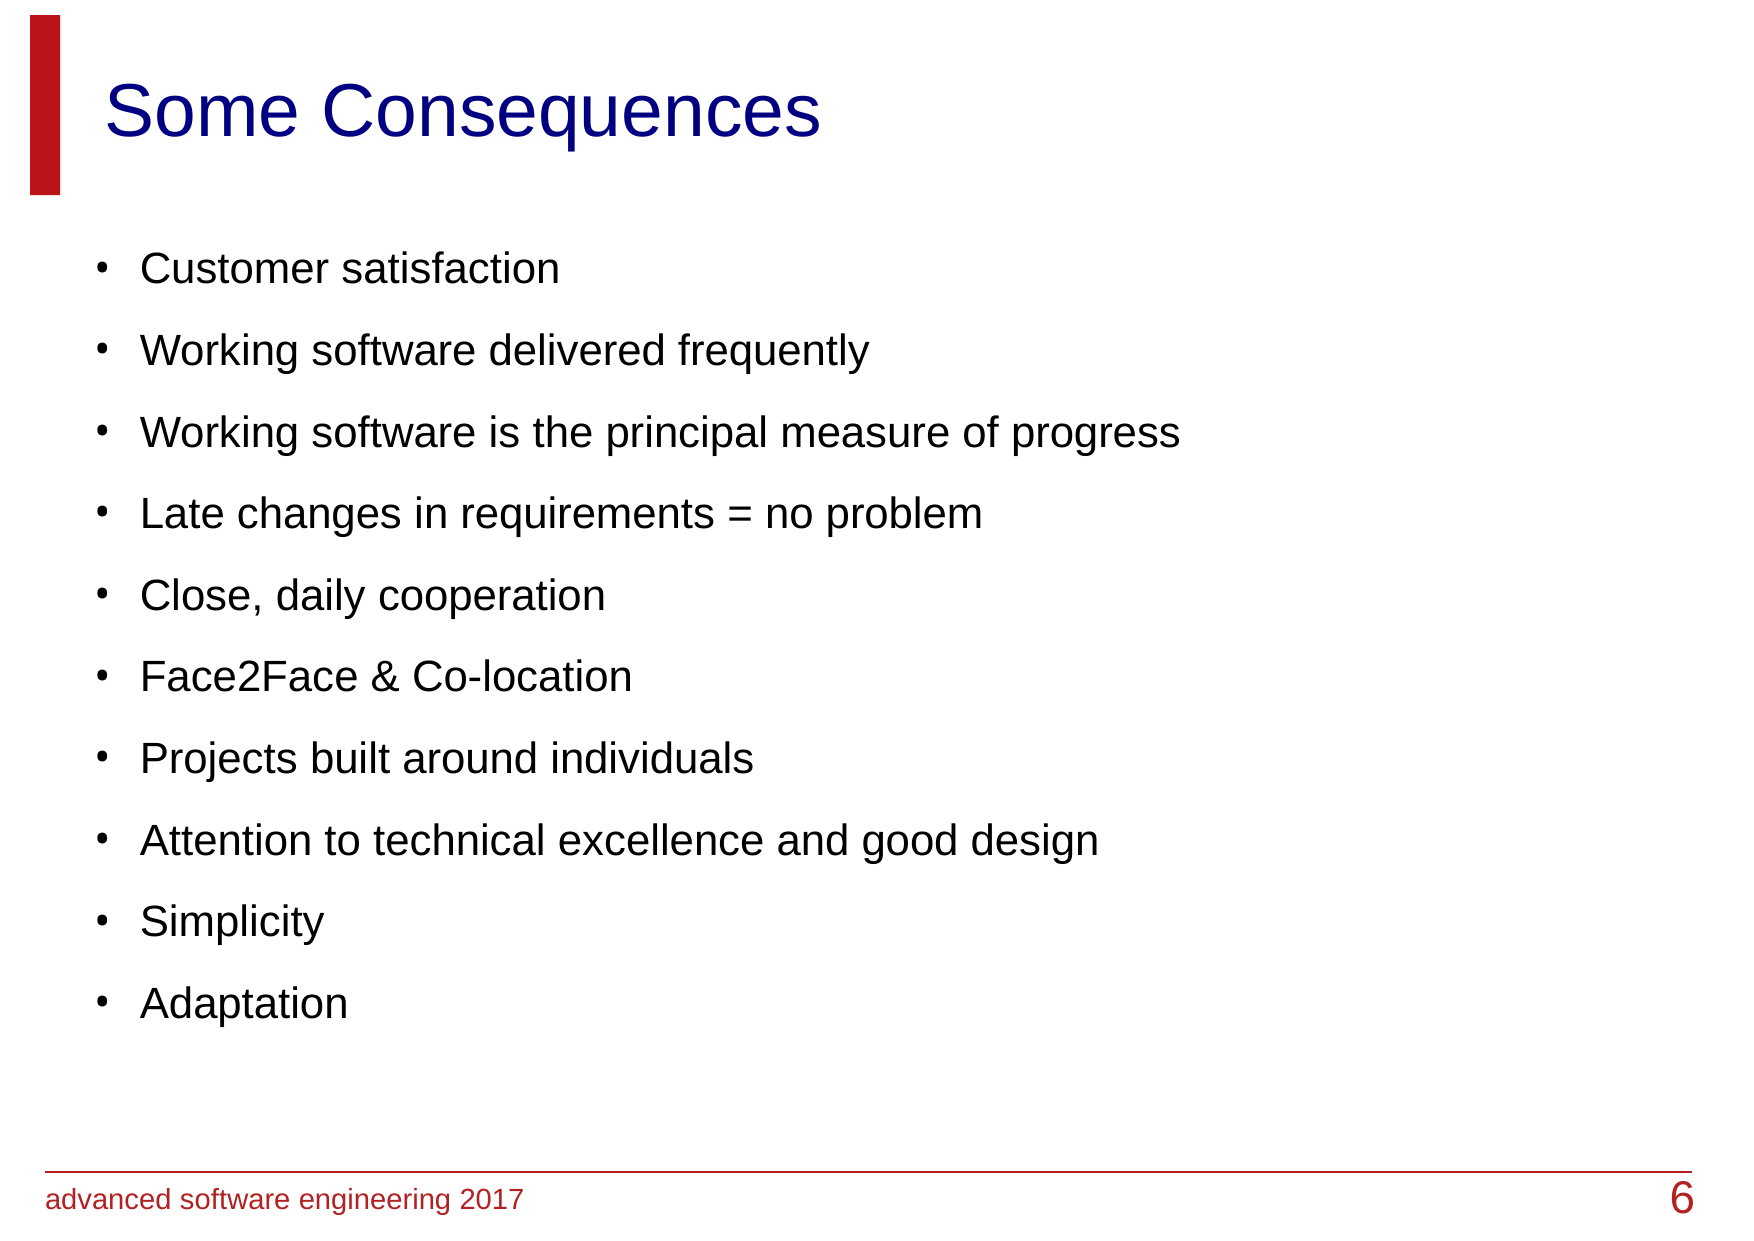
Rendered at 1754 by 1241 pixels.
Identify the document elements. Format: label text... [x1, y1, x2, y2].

title Some Consequences [90, 17, 1696, 196]
list Customer satisfaction Working software delivered frequently Working software is the principal measure of progress Late changes in requirements = no problem Close, daily cooperation Face2Face & Co-location Projects built around individuals Attention to technical excellence and good design Simplicity Adaptation [87, 240, 1696, 1130]
